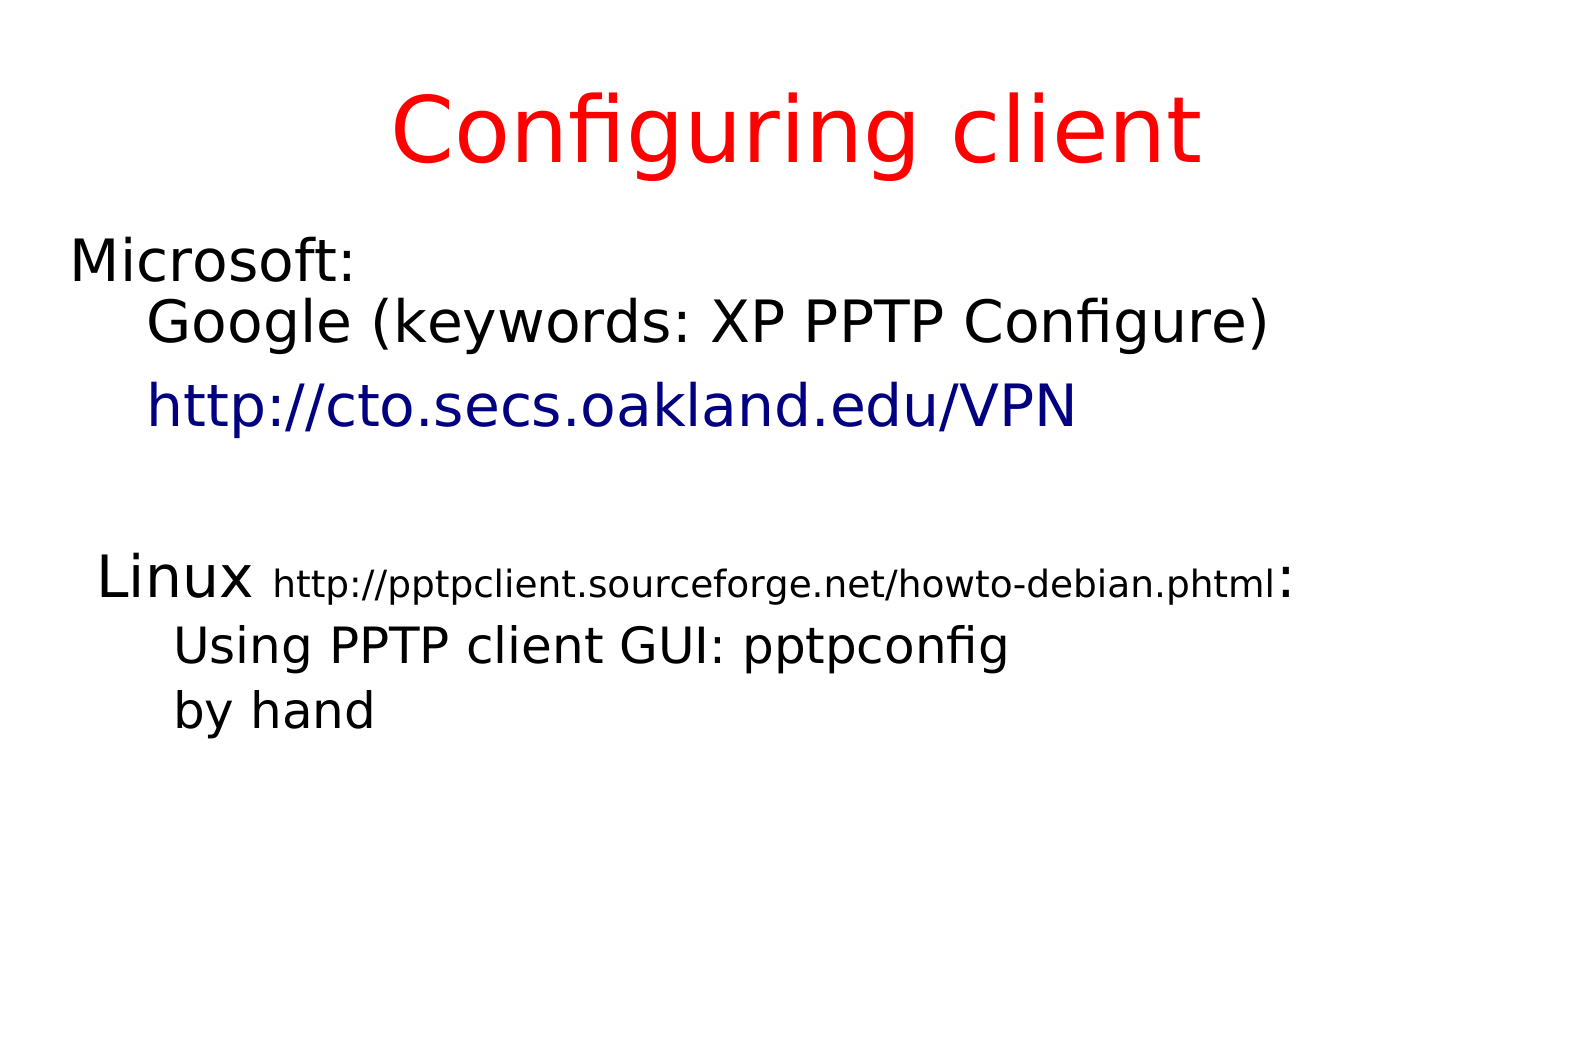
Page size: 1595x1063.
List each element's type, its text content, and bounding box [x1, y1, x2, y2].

title Configuring client [79, 49, 1515, 213]
list Microsoft: Google (keywords: XP PPTP Configure) http://cto.secs.oakland.edu/VPN [37, 225, 1549, 510]
list Linux http://pptpclient.sourceforge.net/howto-debian.phtml: Using PPTP client GUI: pptpconfig by hand [64, 540, 1576, 826]
